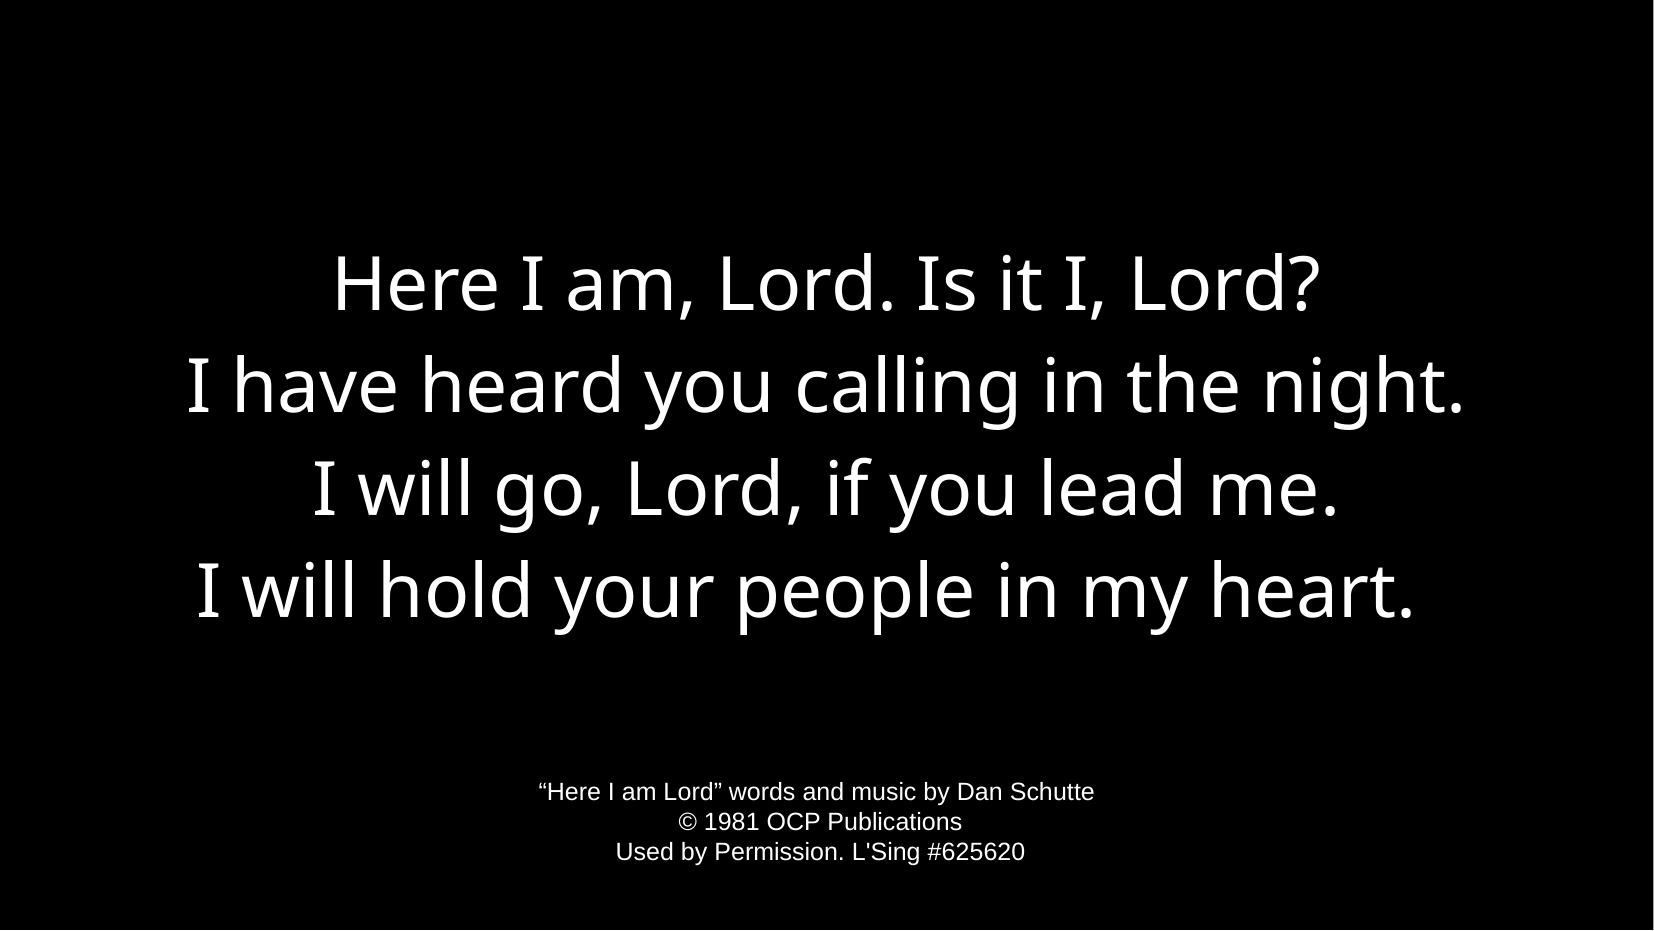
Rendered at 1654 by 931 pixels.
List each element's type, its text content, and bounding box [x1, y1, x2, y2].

list Here I am, Lord. Is it I, Lord? I have heard you calling in the night. I will go, Lord, if you lead me. I will hold your people in my heart. [0, 230, 1654, 922]
text_box “Here I am Lord” words and music by Dan Schutte © 1981 OCP Publications Used by Permission. L'Sing #625620 [141, 767, 1501, 873]
